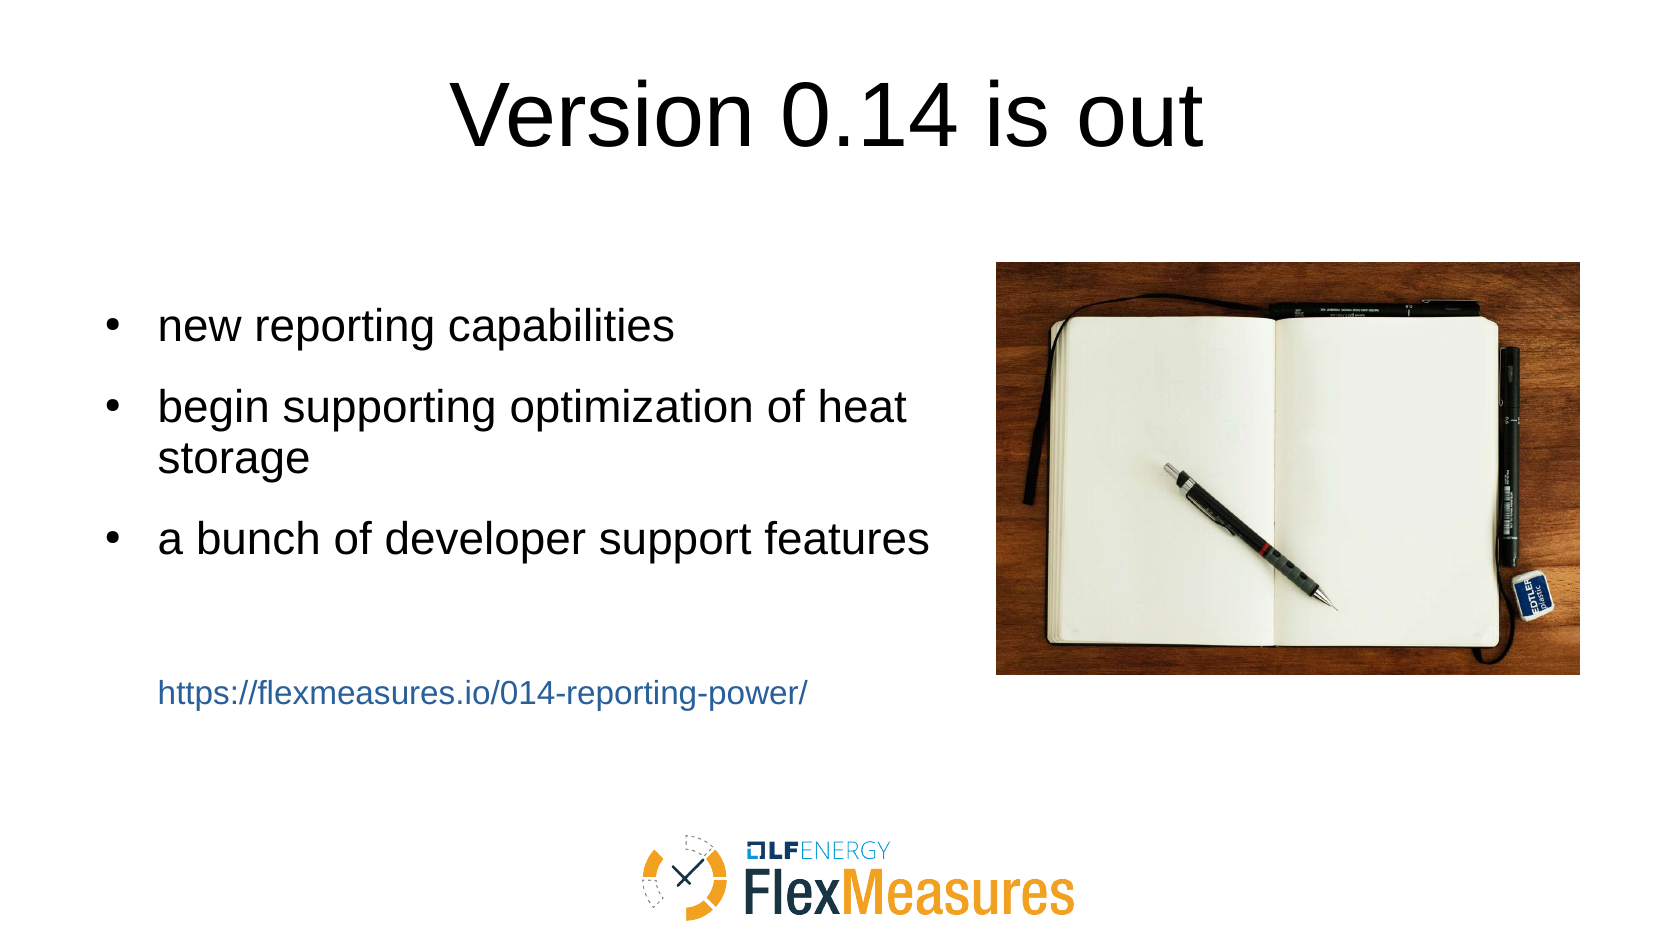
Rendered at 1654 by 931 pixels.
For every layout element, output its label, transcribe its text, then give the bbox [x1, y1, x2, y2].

list new reporting capabilities begin supporting optimization of heat storage a bunch of developer support features https://flexmeasures.io/014-reporting-power/ [86, 300, 976, 901]
picture [996, 262, 1580, 676]
picture [642, 835, 1074, 921]
title Version 0.14 is out [82, 37, 1571, 193]
